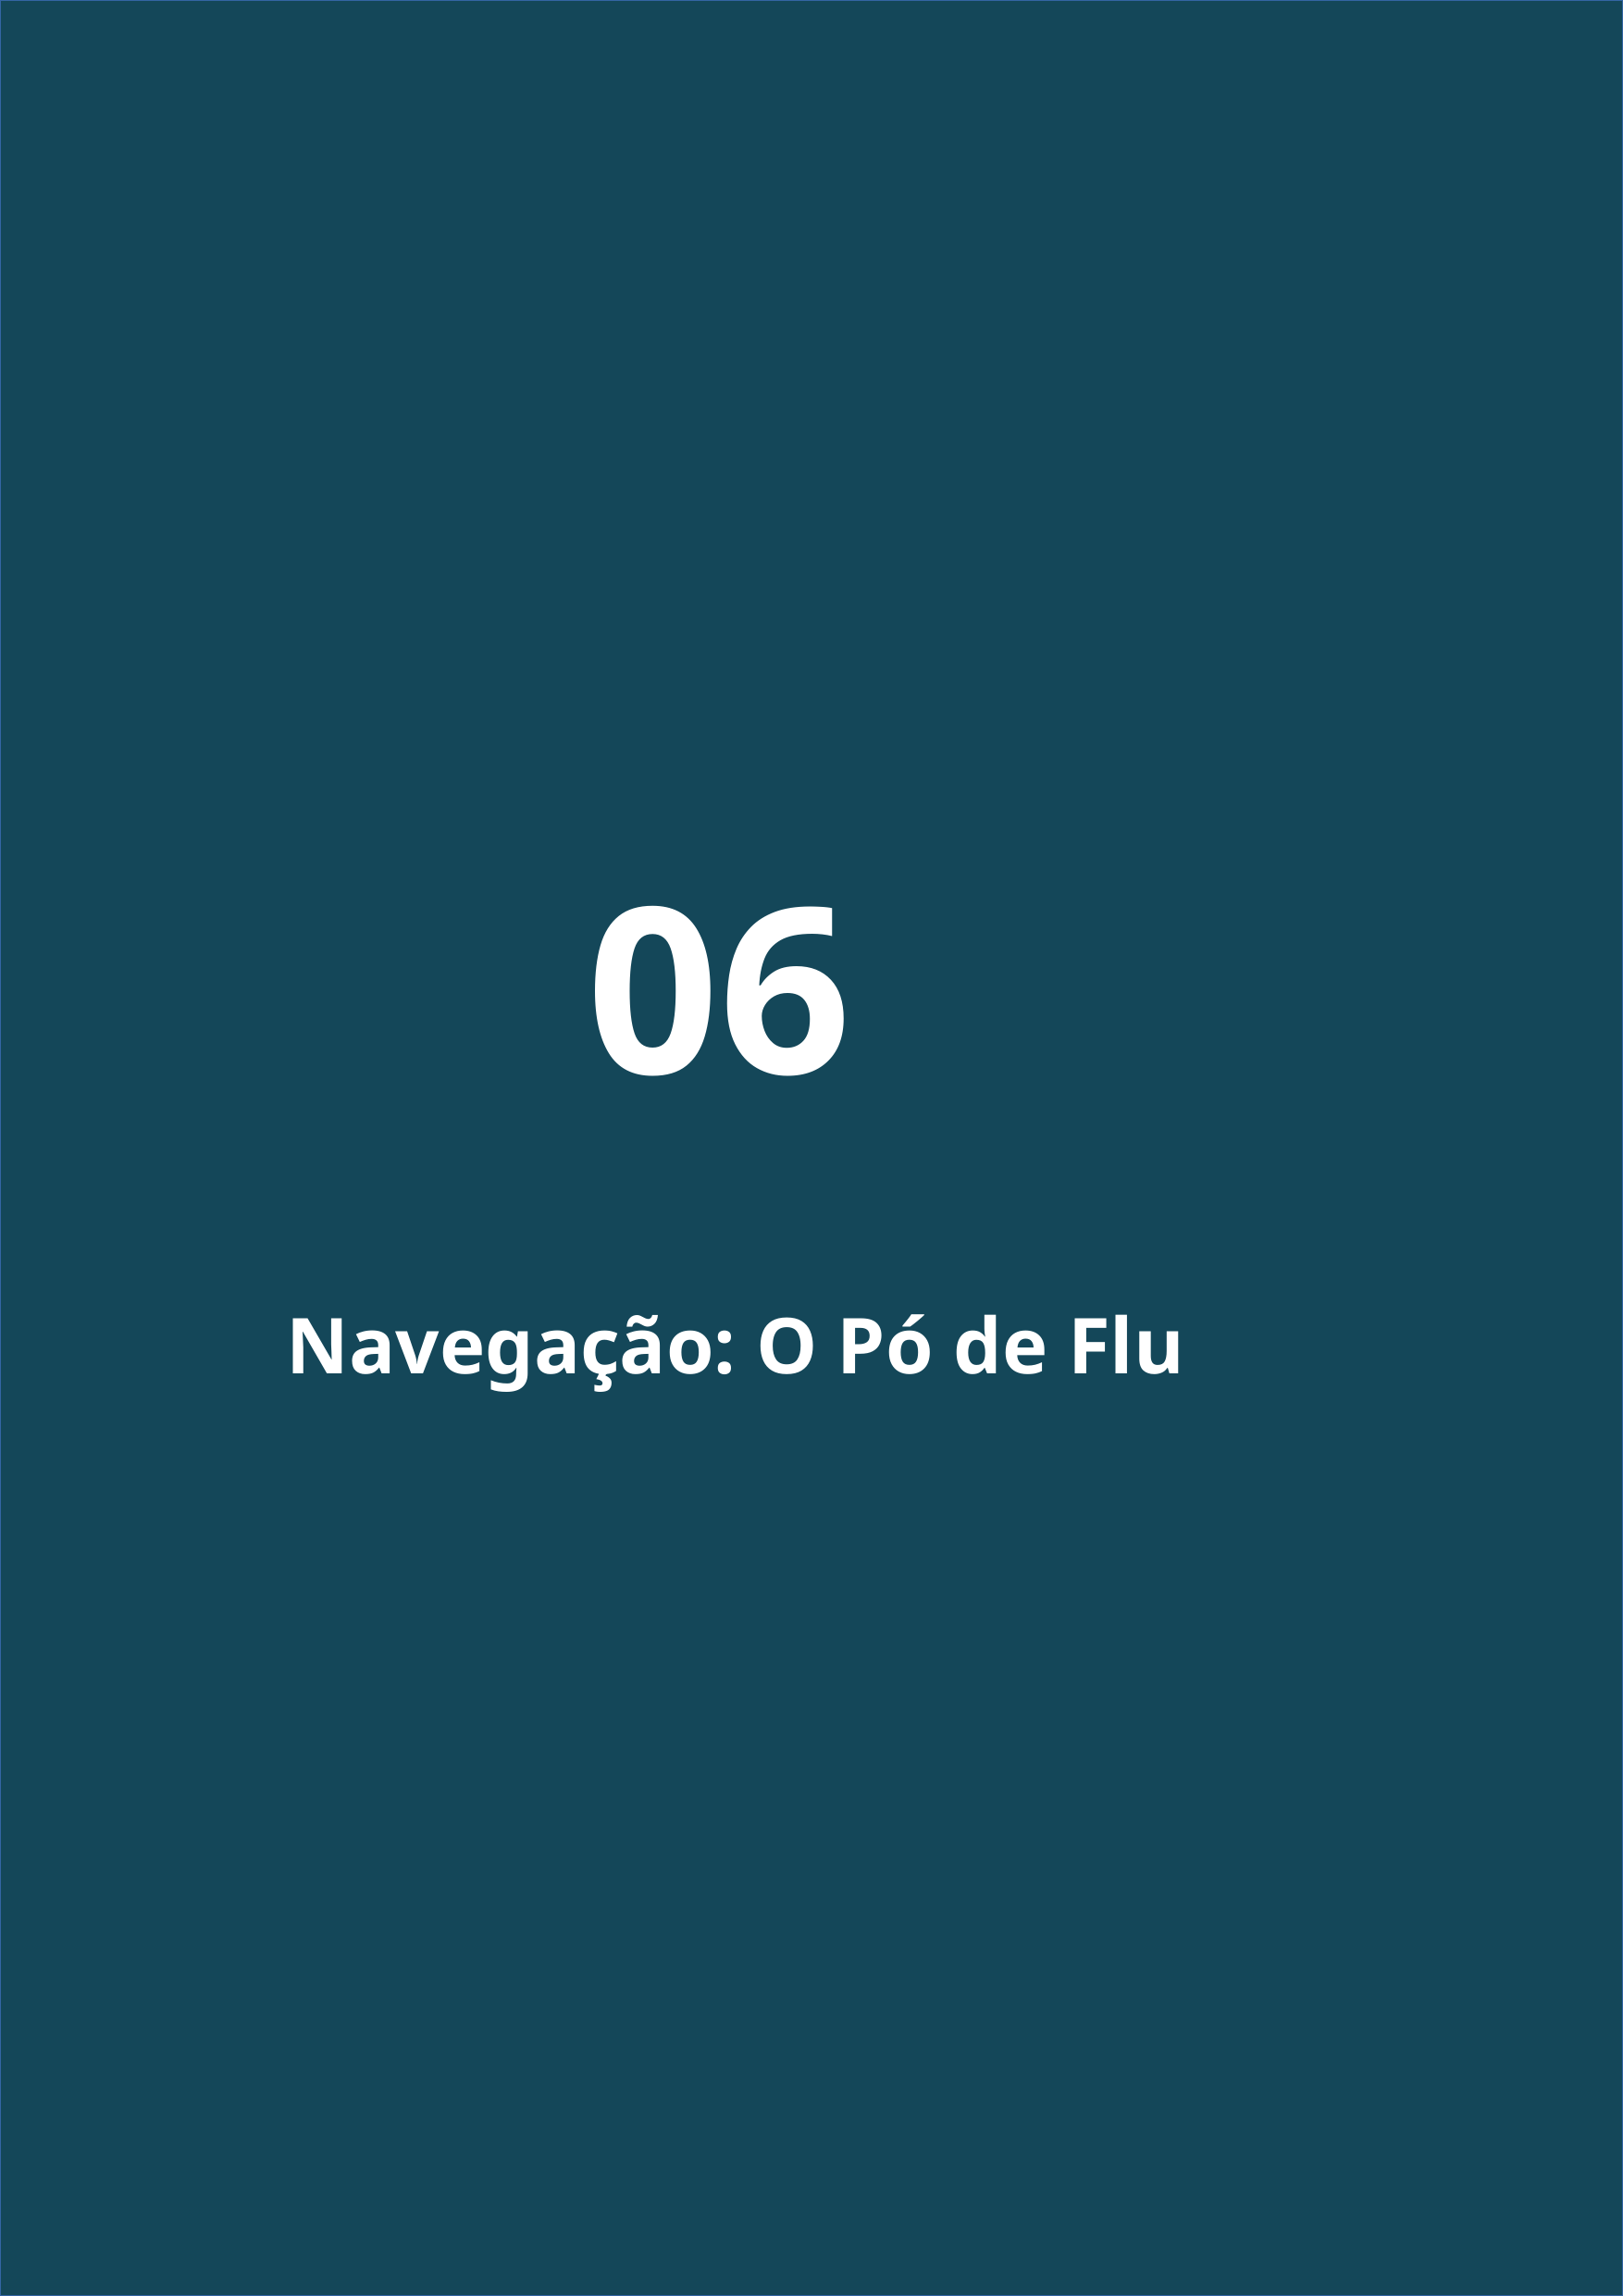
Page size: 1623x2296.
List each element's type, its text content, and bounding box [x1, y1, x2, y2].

text_box Navegação: O Pó de Flu [273, 1284, 1504, 1558]
text_box [0, 0, 1623, 2296]
text_box 06 [574, 819, 1066, 1204]
